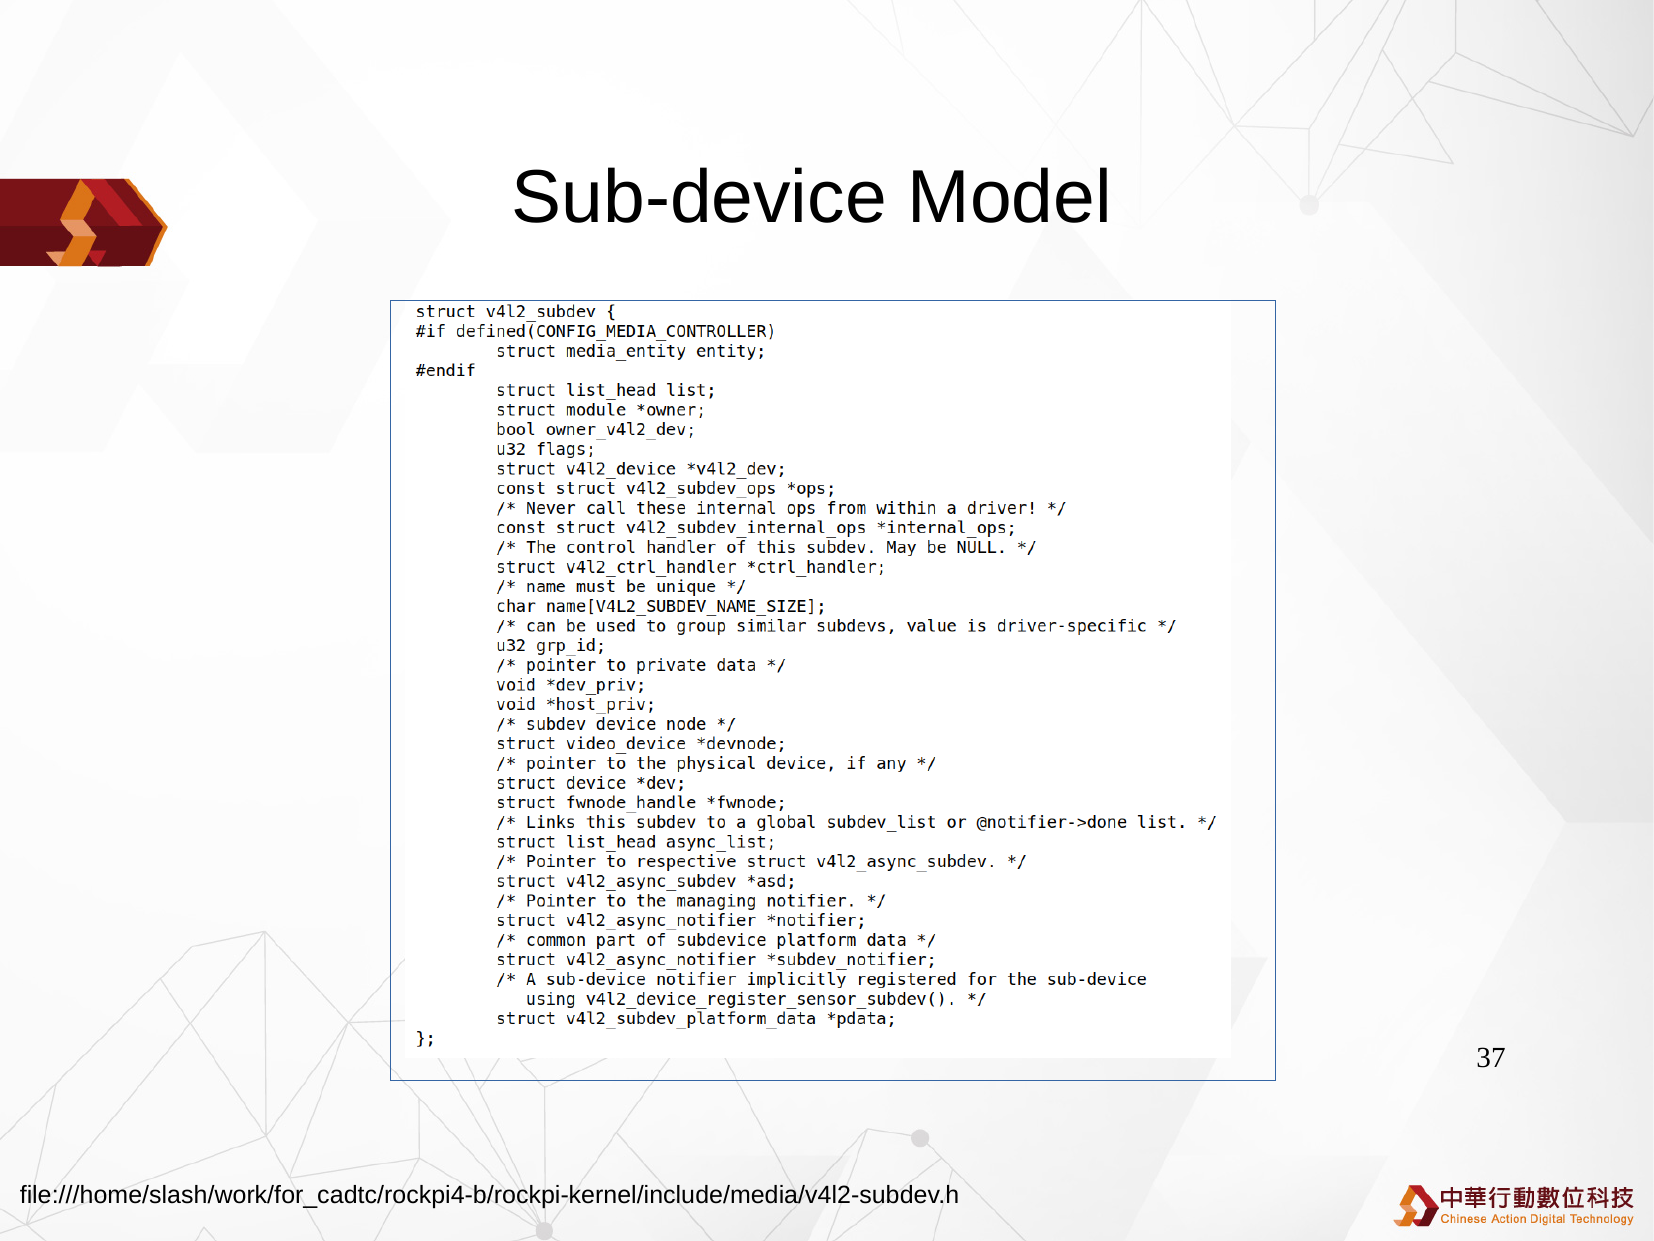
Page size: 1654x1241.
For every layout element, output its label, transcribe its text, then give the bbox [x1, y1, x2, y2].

title Sub-device Model [118, 112, 1506, 281]
text_box file:///home/slash/work/for_cadtc/rockpi4-b/rockpi-kernel/include/media/v4l2-subdev.h [5, 1173, 991, 1231]
picture [0, 0, 1654, 1241]
